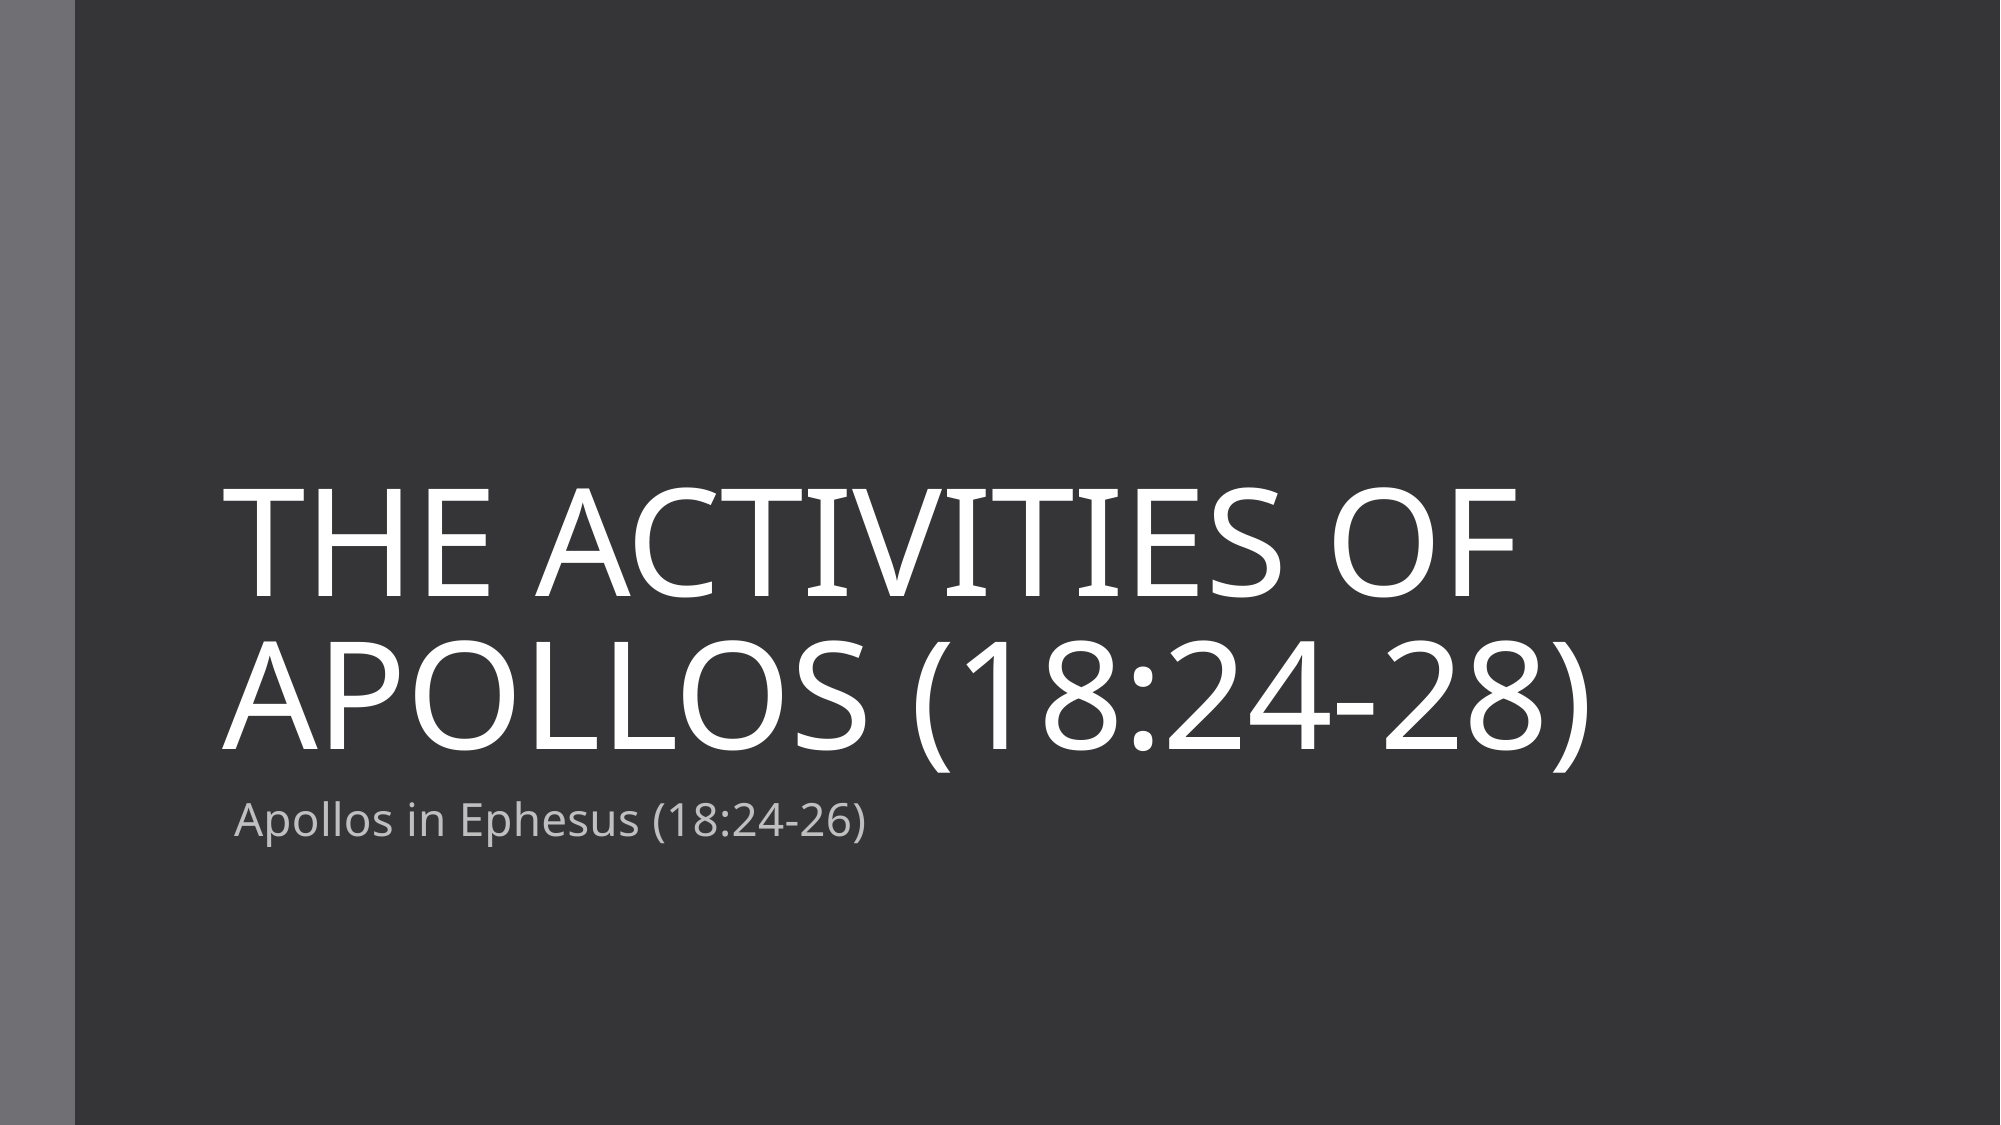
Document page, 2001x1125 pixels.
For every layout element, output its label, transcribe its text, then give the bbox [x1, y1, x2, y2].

subtitle Apollos in Ephesus (18:24-26) [206, 787, 1752, 1066]
title THE ACTIVITIES OF APOLLOS (18:24-28) [206, 124, 1752, 787]
